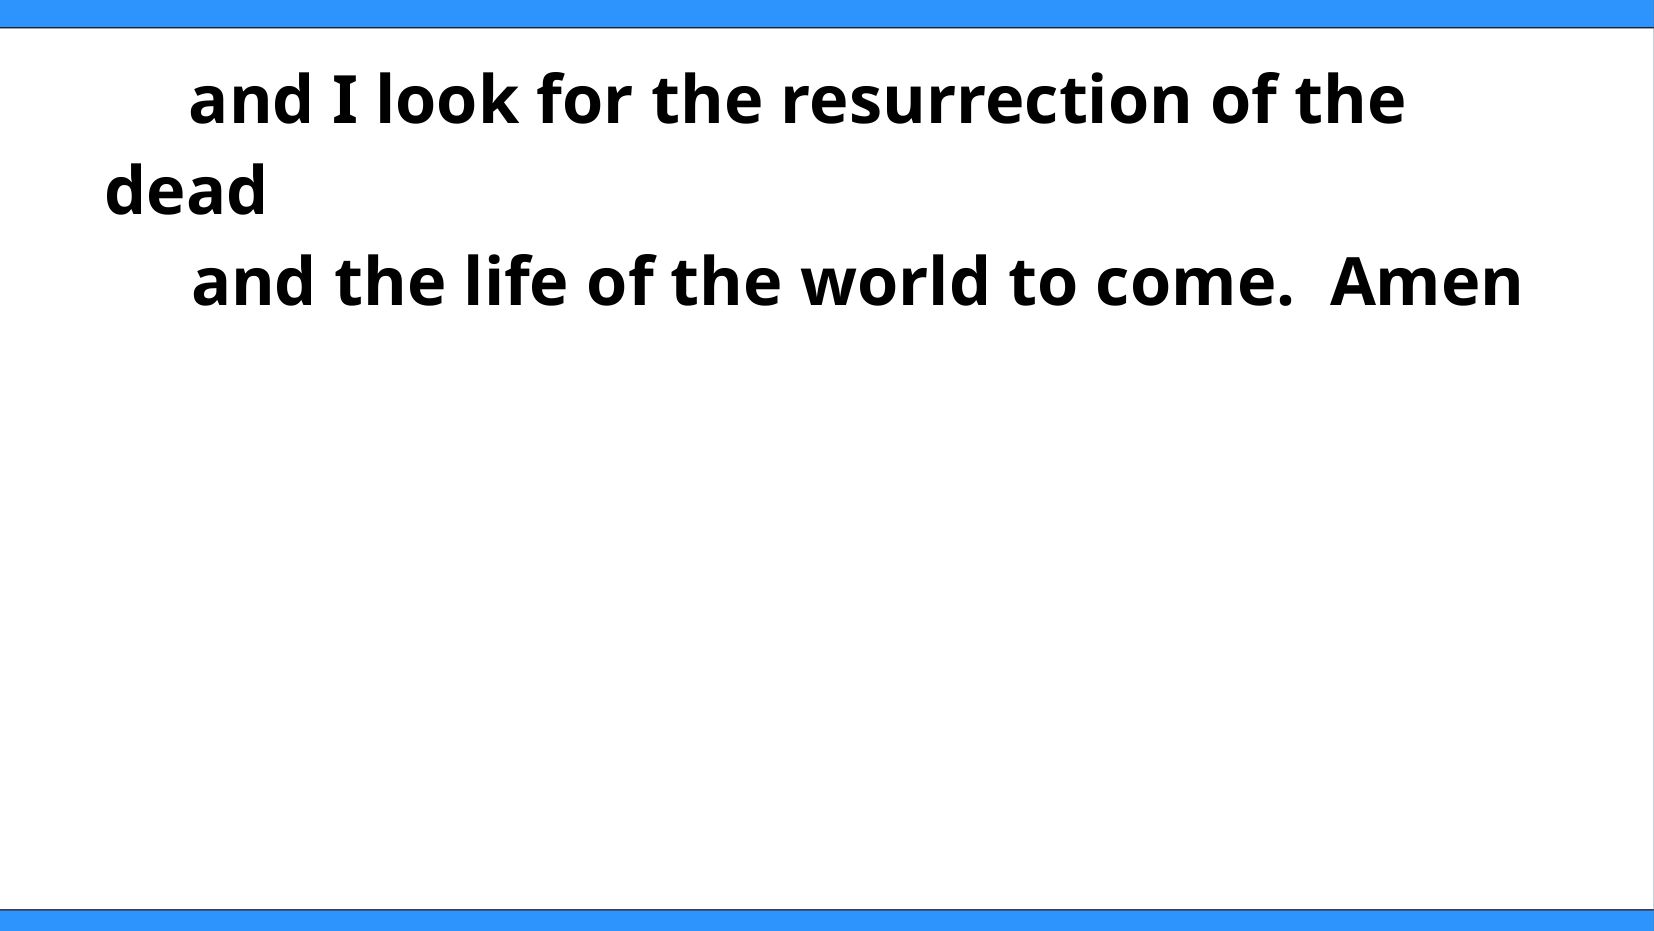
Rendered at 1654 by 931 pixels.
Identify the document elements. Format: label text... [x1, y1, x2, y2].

picture [0, 0, 1654, 931]
text_box and I look for the resurrection of the dead and the life of the world to come. Amen [90, 45, 1561, 327]
